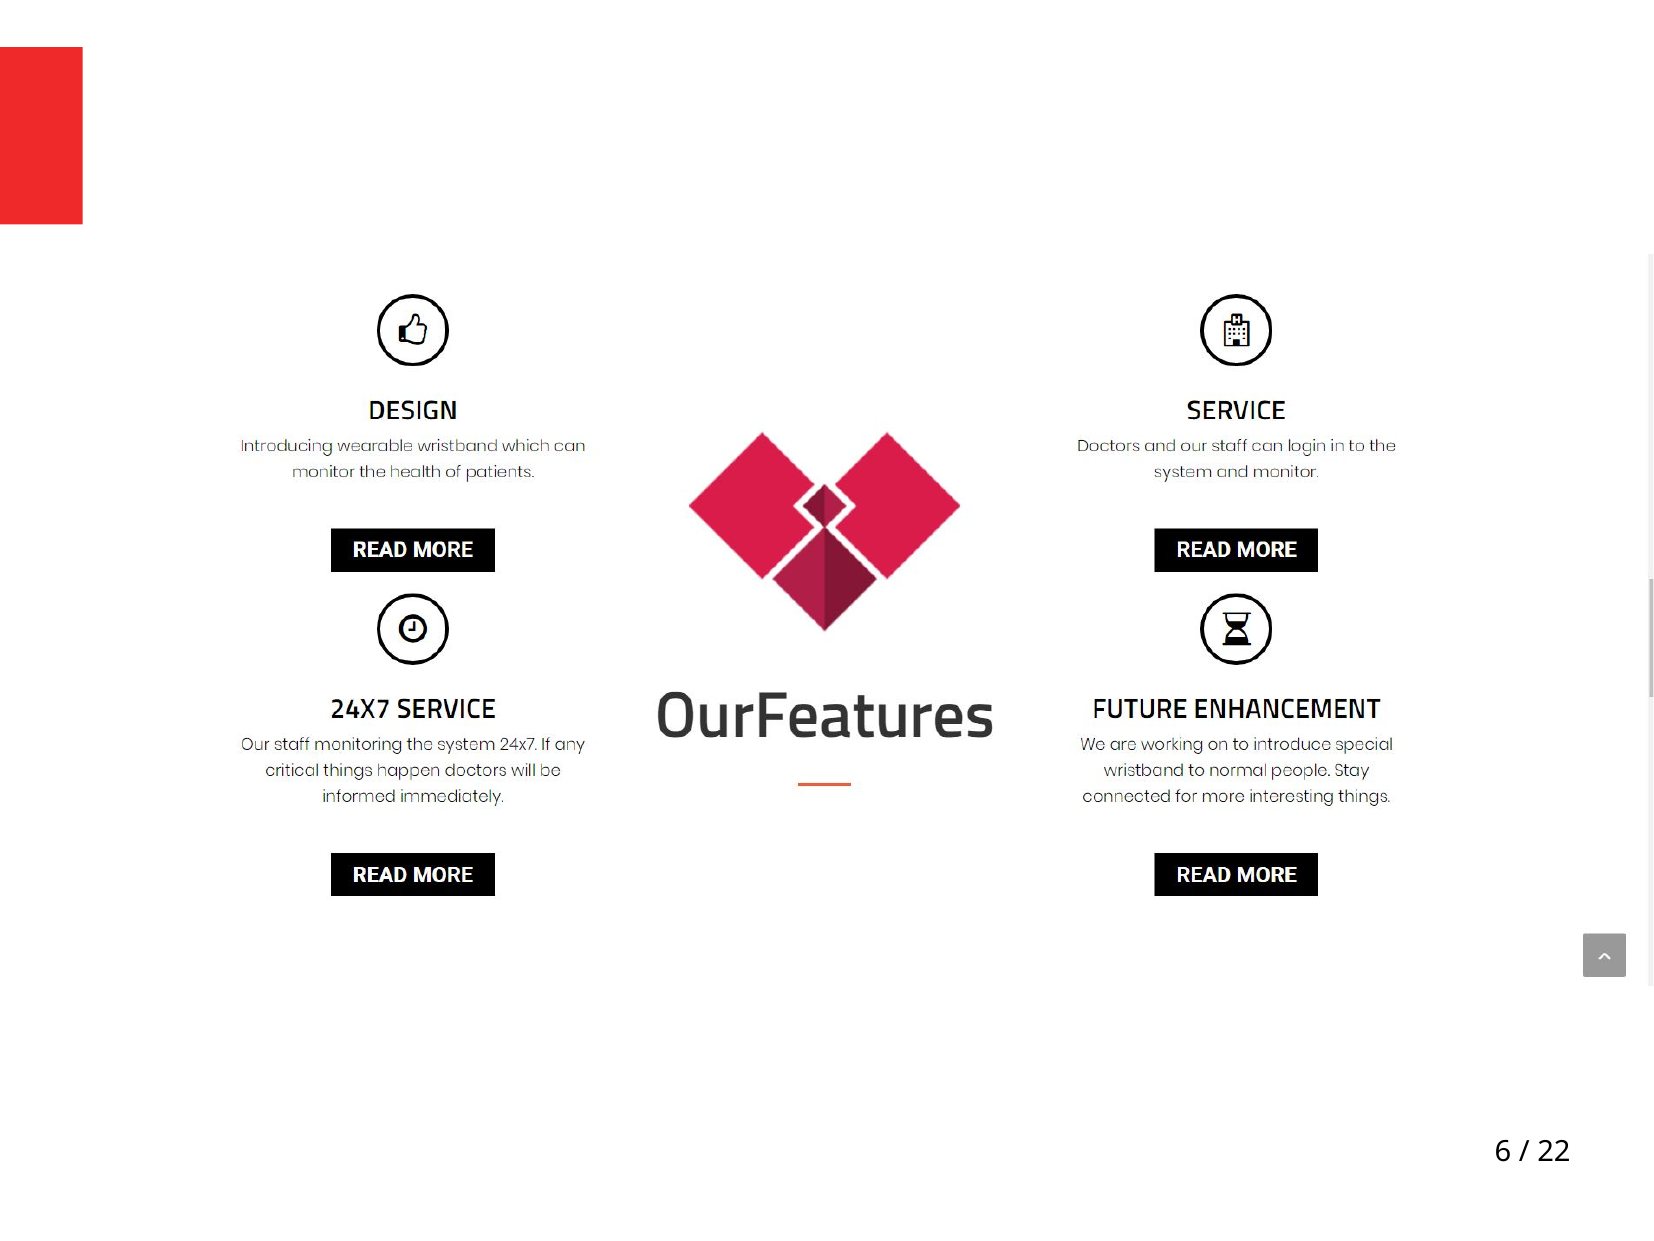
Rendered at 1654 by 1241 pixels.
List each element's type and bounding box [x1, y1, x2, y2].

picture [1, 254, 1654, 986]
